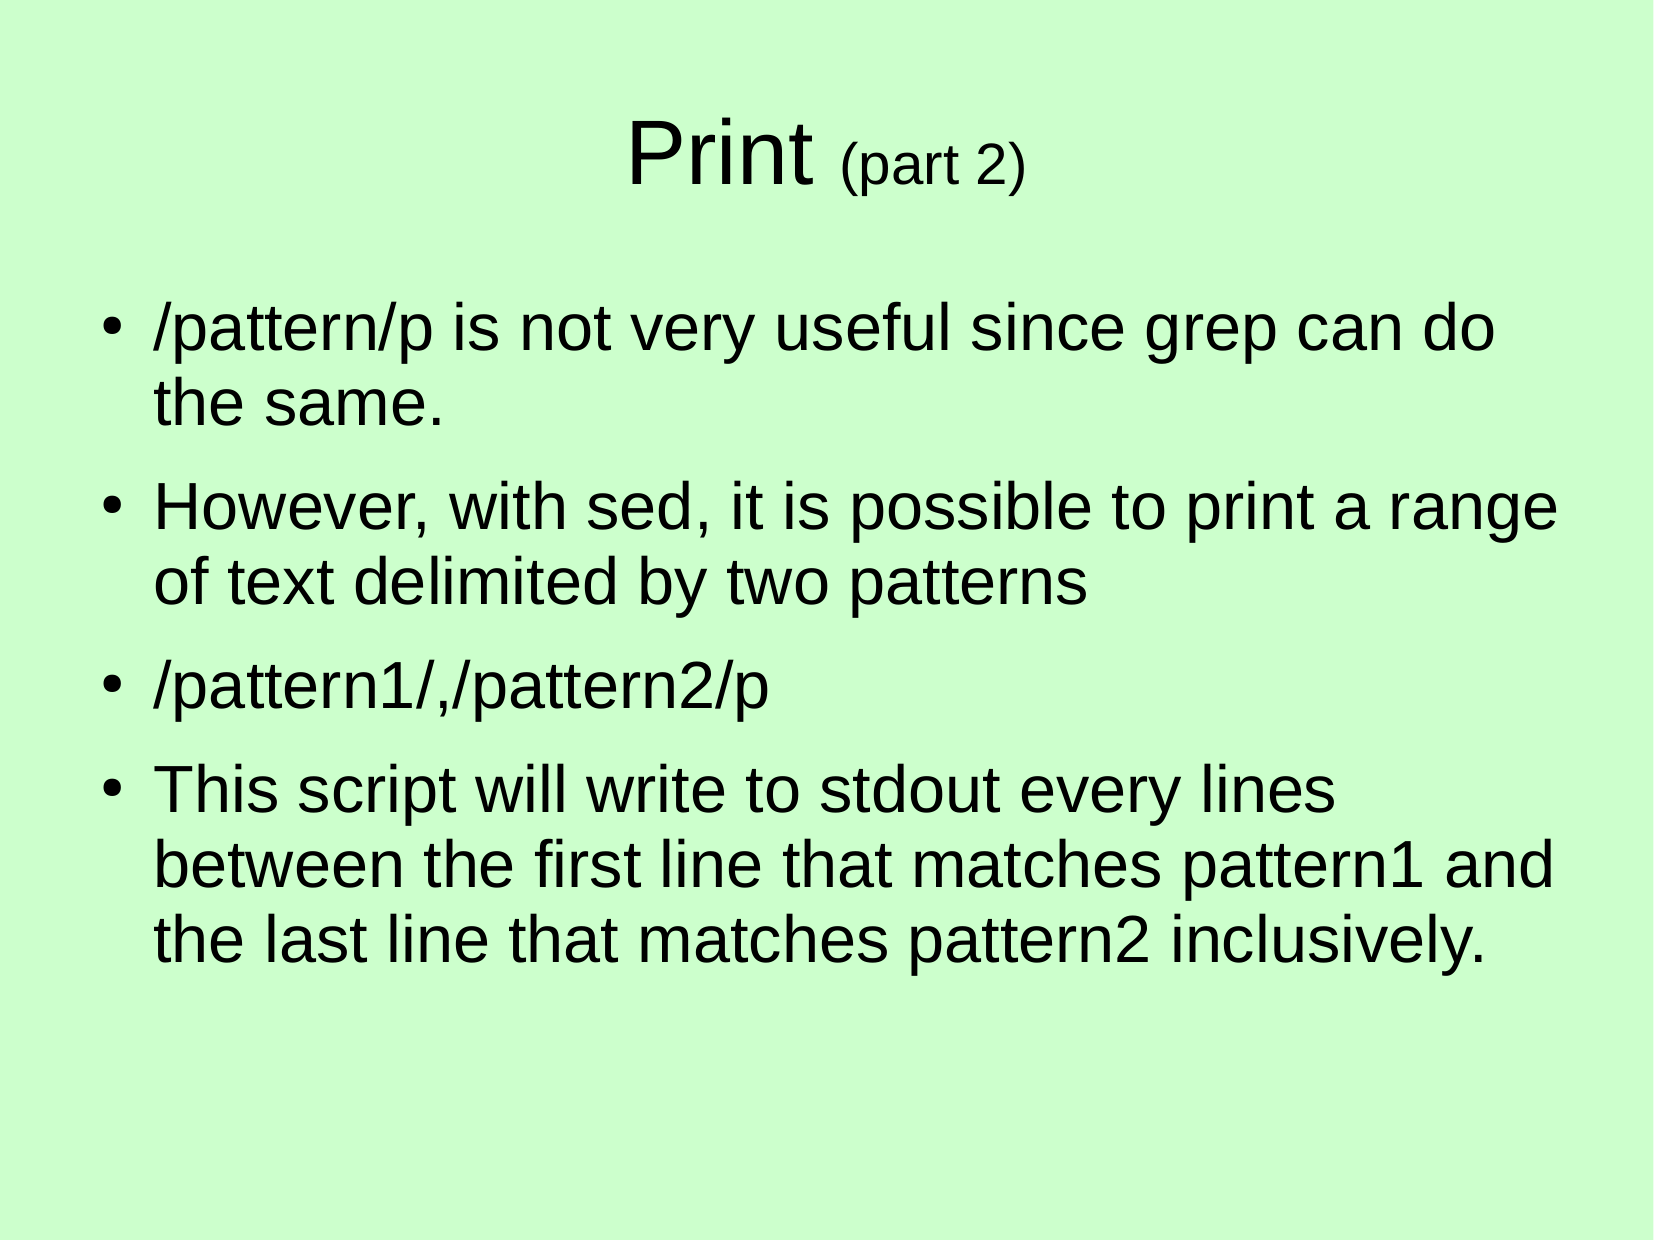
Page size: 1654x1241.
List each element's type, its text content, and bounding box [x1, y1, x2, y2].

list /pattern/p is not very useful since grep can do the same. However, with sed, it is possible to print a range of text delimited by two patterns /pattern1/,/pattern2/p This script will write to stdout every lines between the first line that matches pattern1 and the last line that matches pattern2 inclusively. [82, 290, 1571, 1010]
title Print (part 2) [82, 49, 1571, 257]
